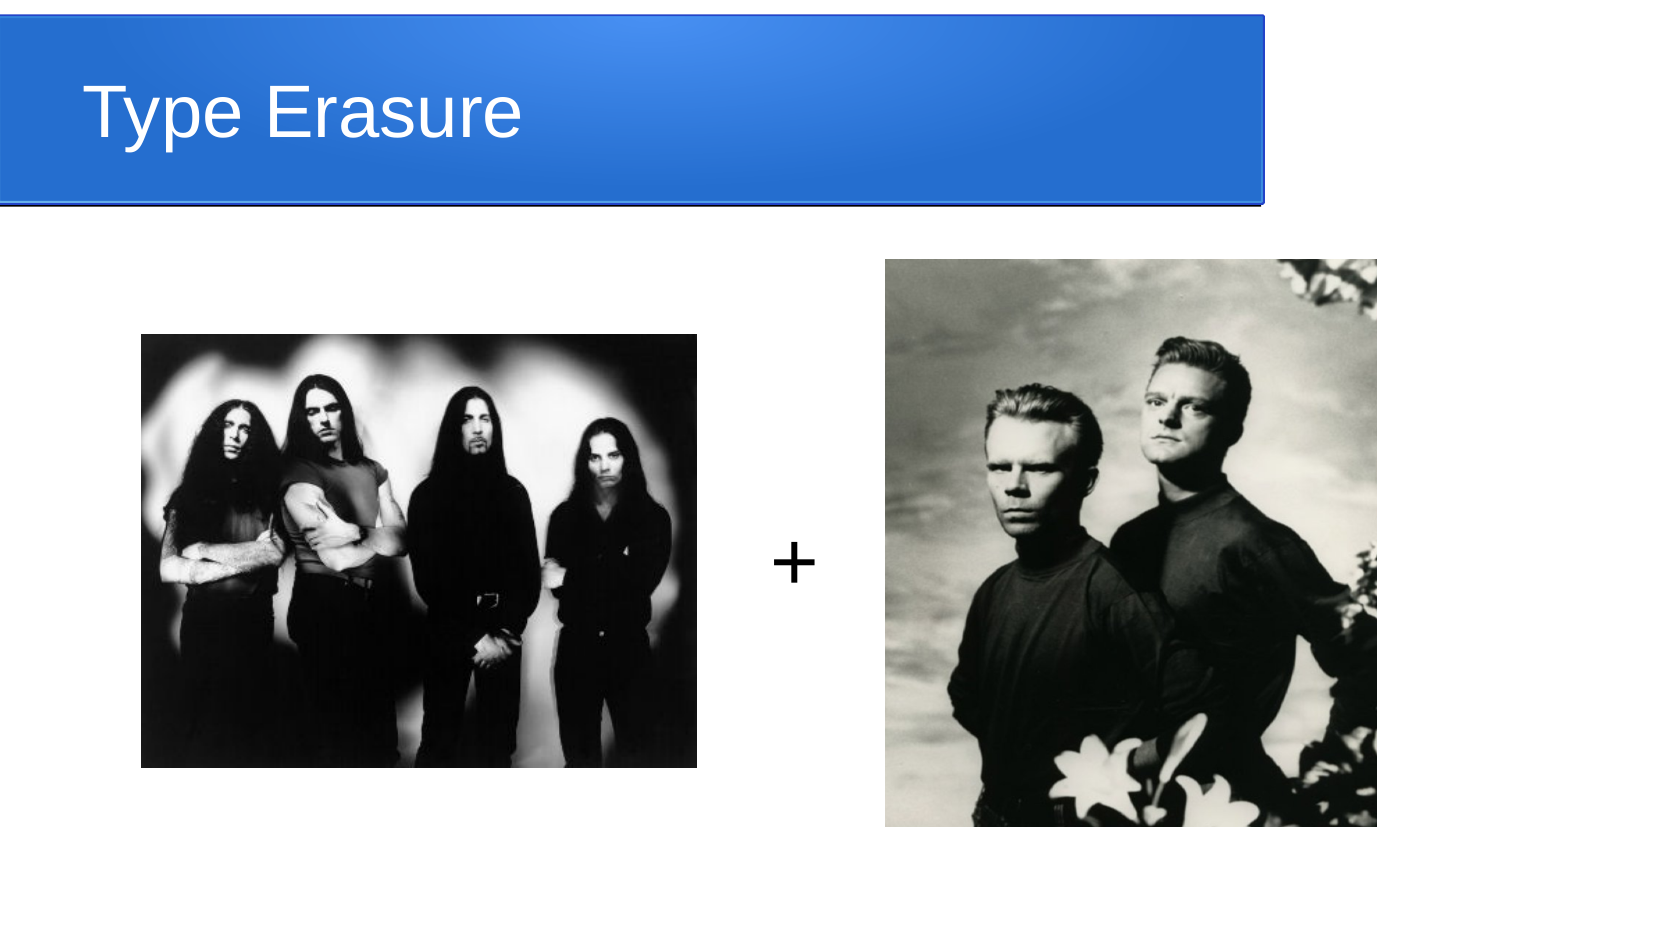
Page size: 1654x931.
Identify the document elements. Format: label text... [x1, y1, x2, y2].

picture [885, 259, 1377, 827]
text_box + [755, 507, 851, 616]
picture [141, 334, 697, 768]
title Type Erasure [82, 35, 1235, 189]
